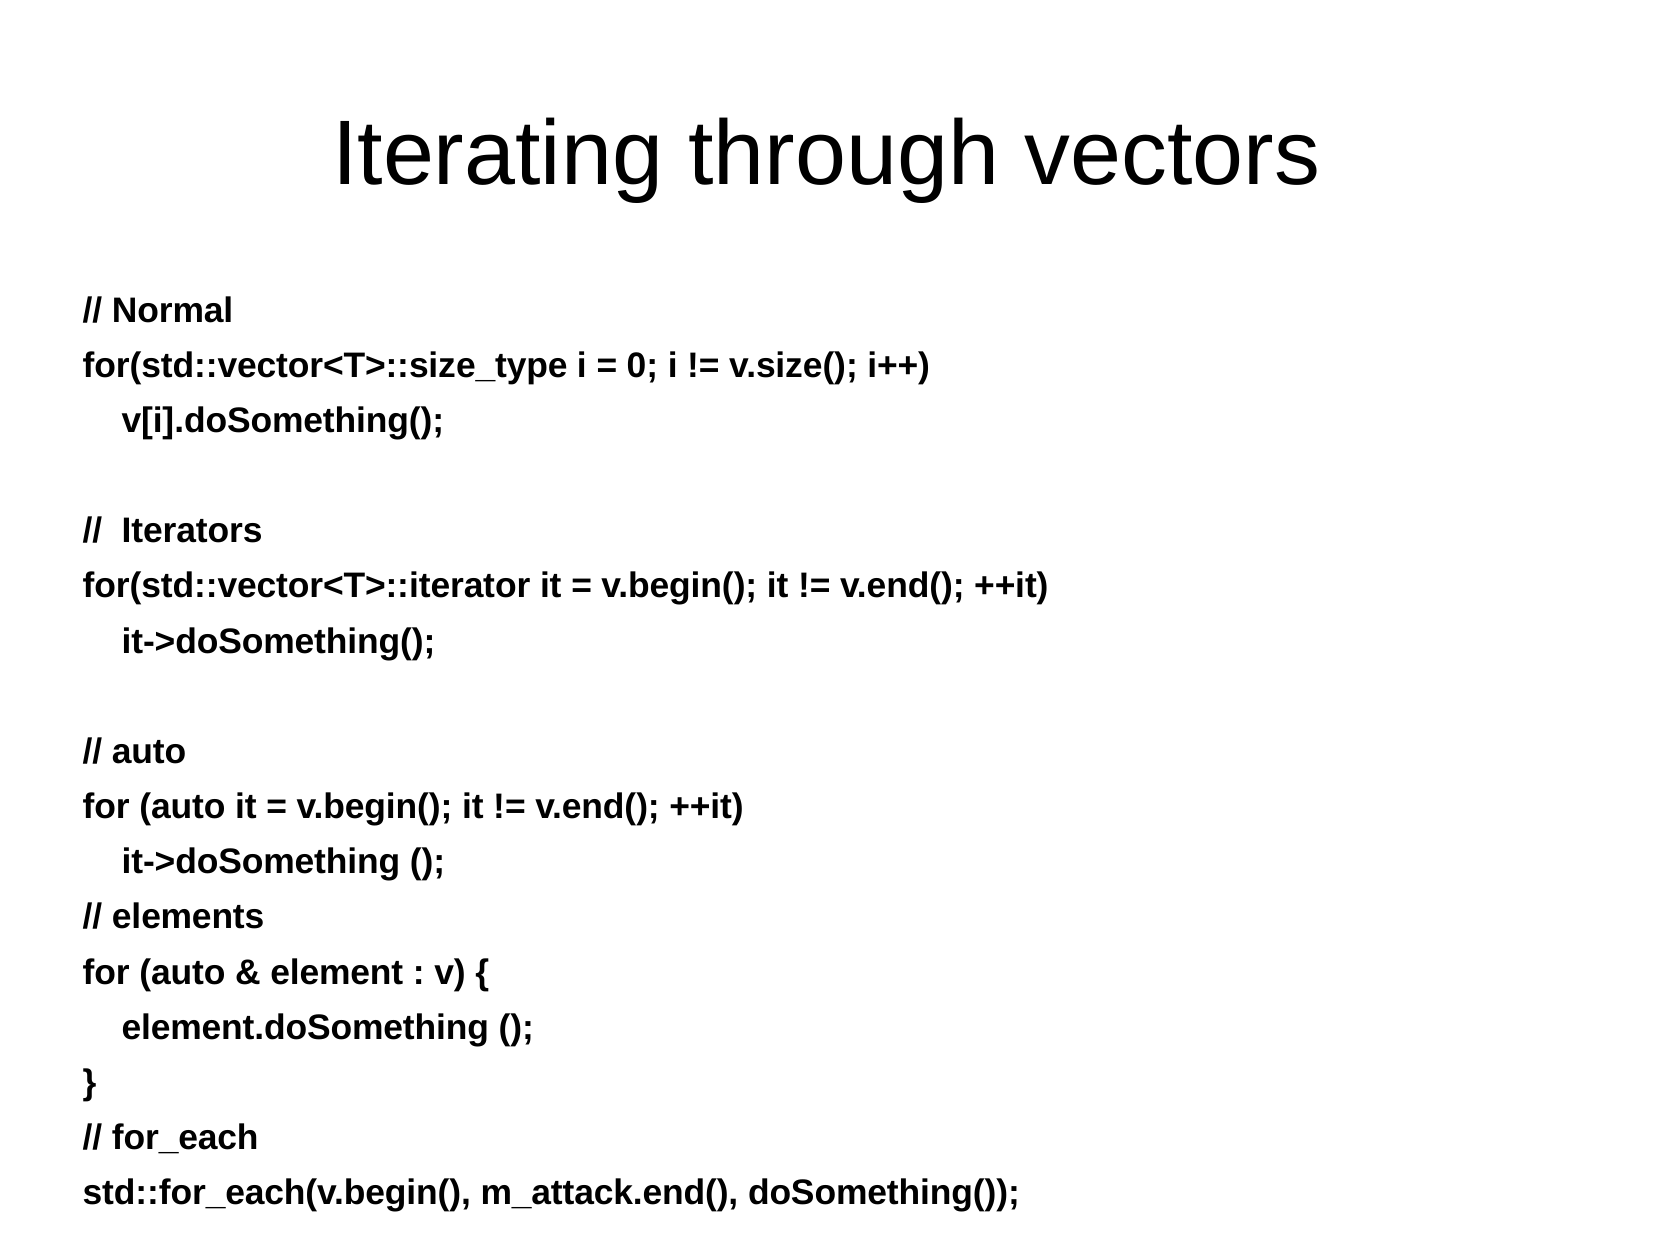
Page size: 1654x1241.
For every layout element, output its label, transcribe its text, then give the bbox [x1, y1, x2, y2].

list // Normal for(std::vector<T>::size_type i = 0; i != v.size(); i++) v[i].doSomething(); // Iterators for(std::vector<T>::iterator it = v.begin(); it != v.end(); ++it) it->doSomething(); // auto for (auto it = v.begin(); it != v.end(); ++it) it->doSomething (); // elements for (auto & element : v) { element.doSomething (); } // for_each std::for_each(v.begin(), m_attack.end(), doSomething()); [82, 290, 1571, 1217]
title Iterating through vectors [82, 49, 1571, 257]
